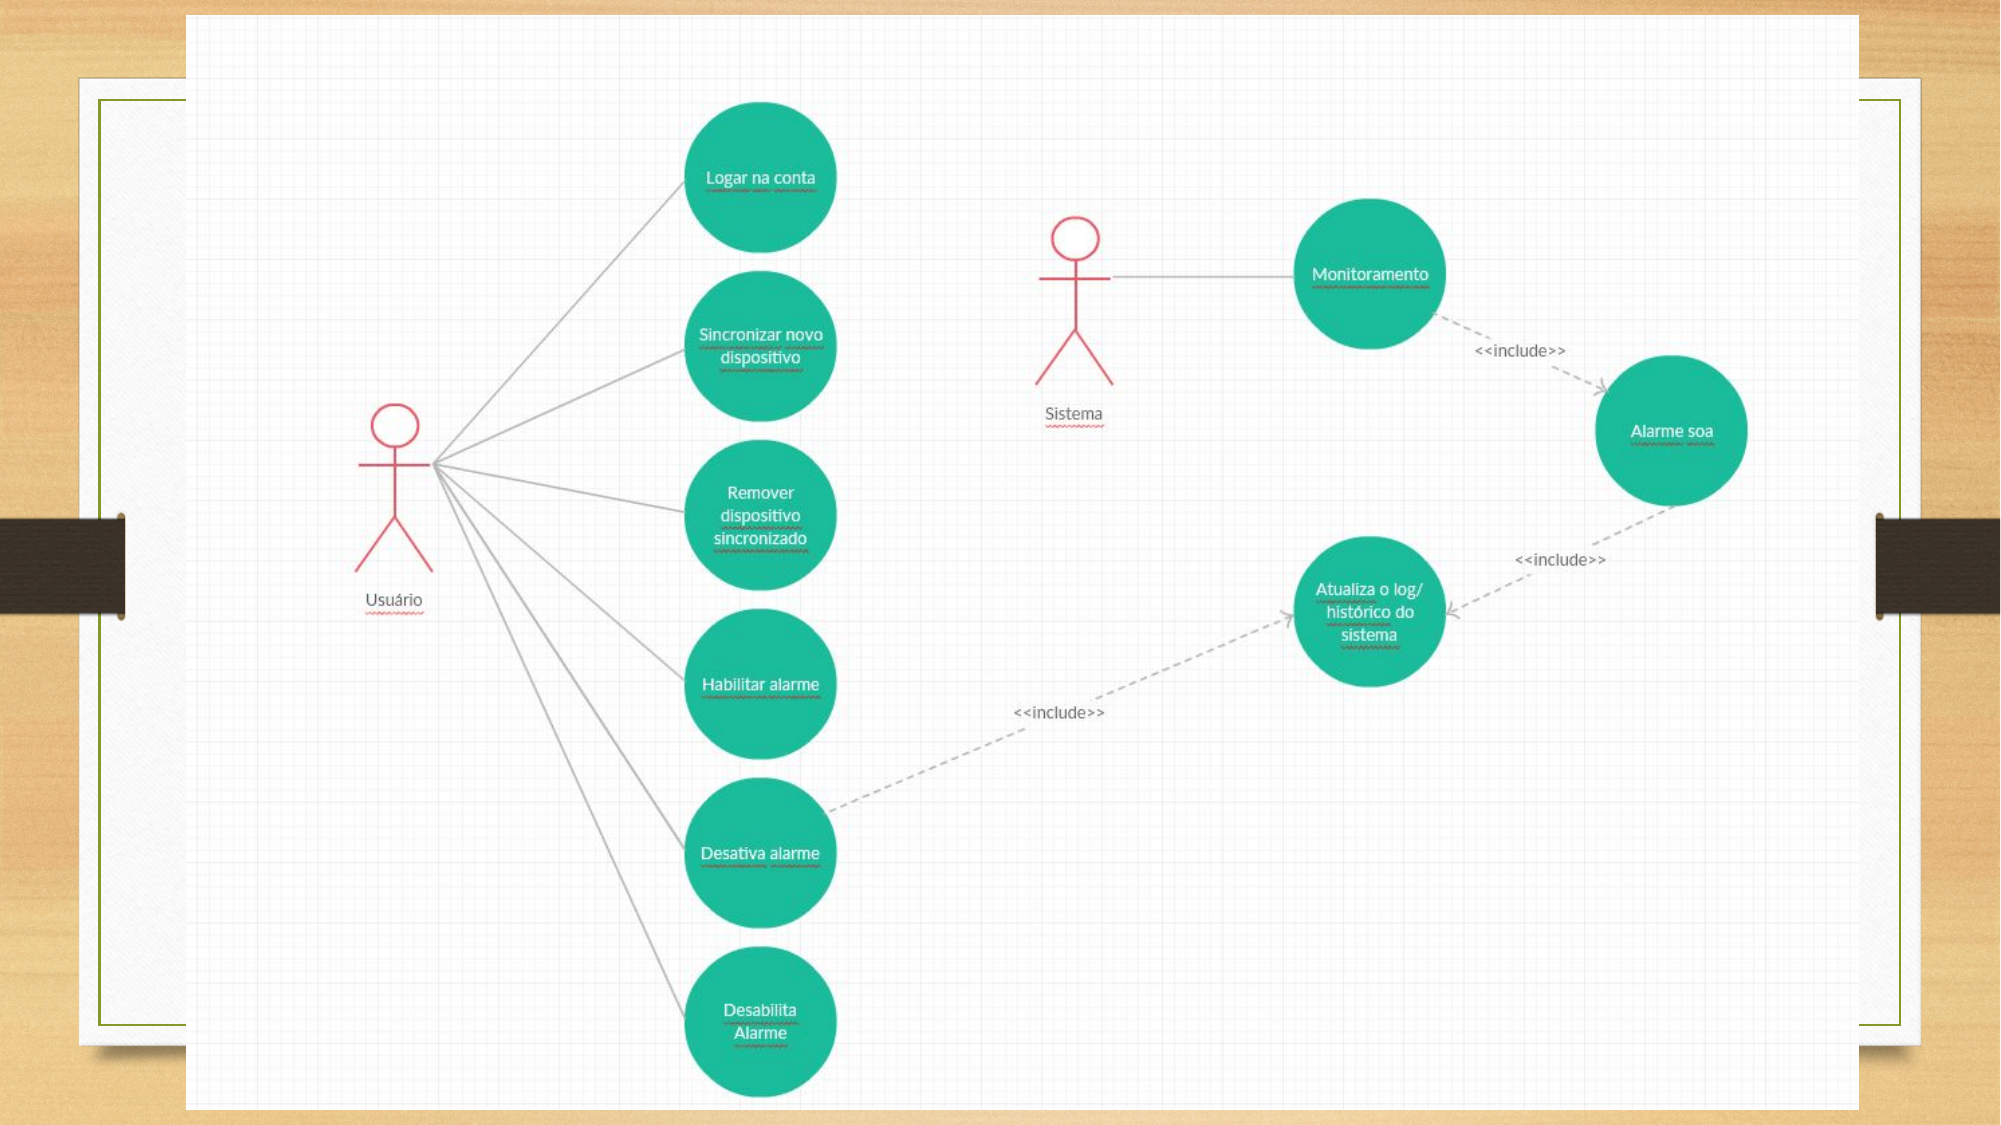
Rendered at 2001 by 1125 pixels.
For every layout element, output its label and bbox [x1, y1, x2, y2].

picture [186, 15, 1859, 1110]
